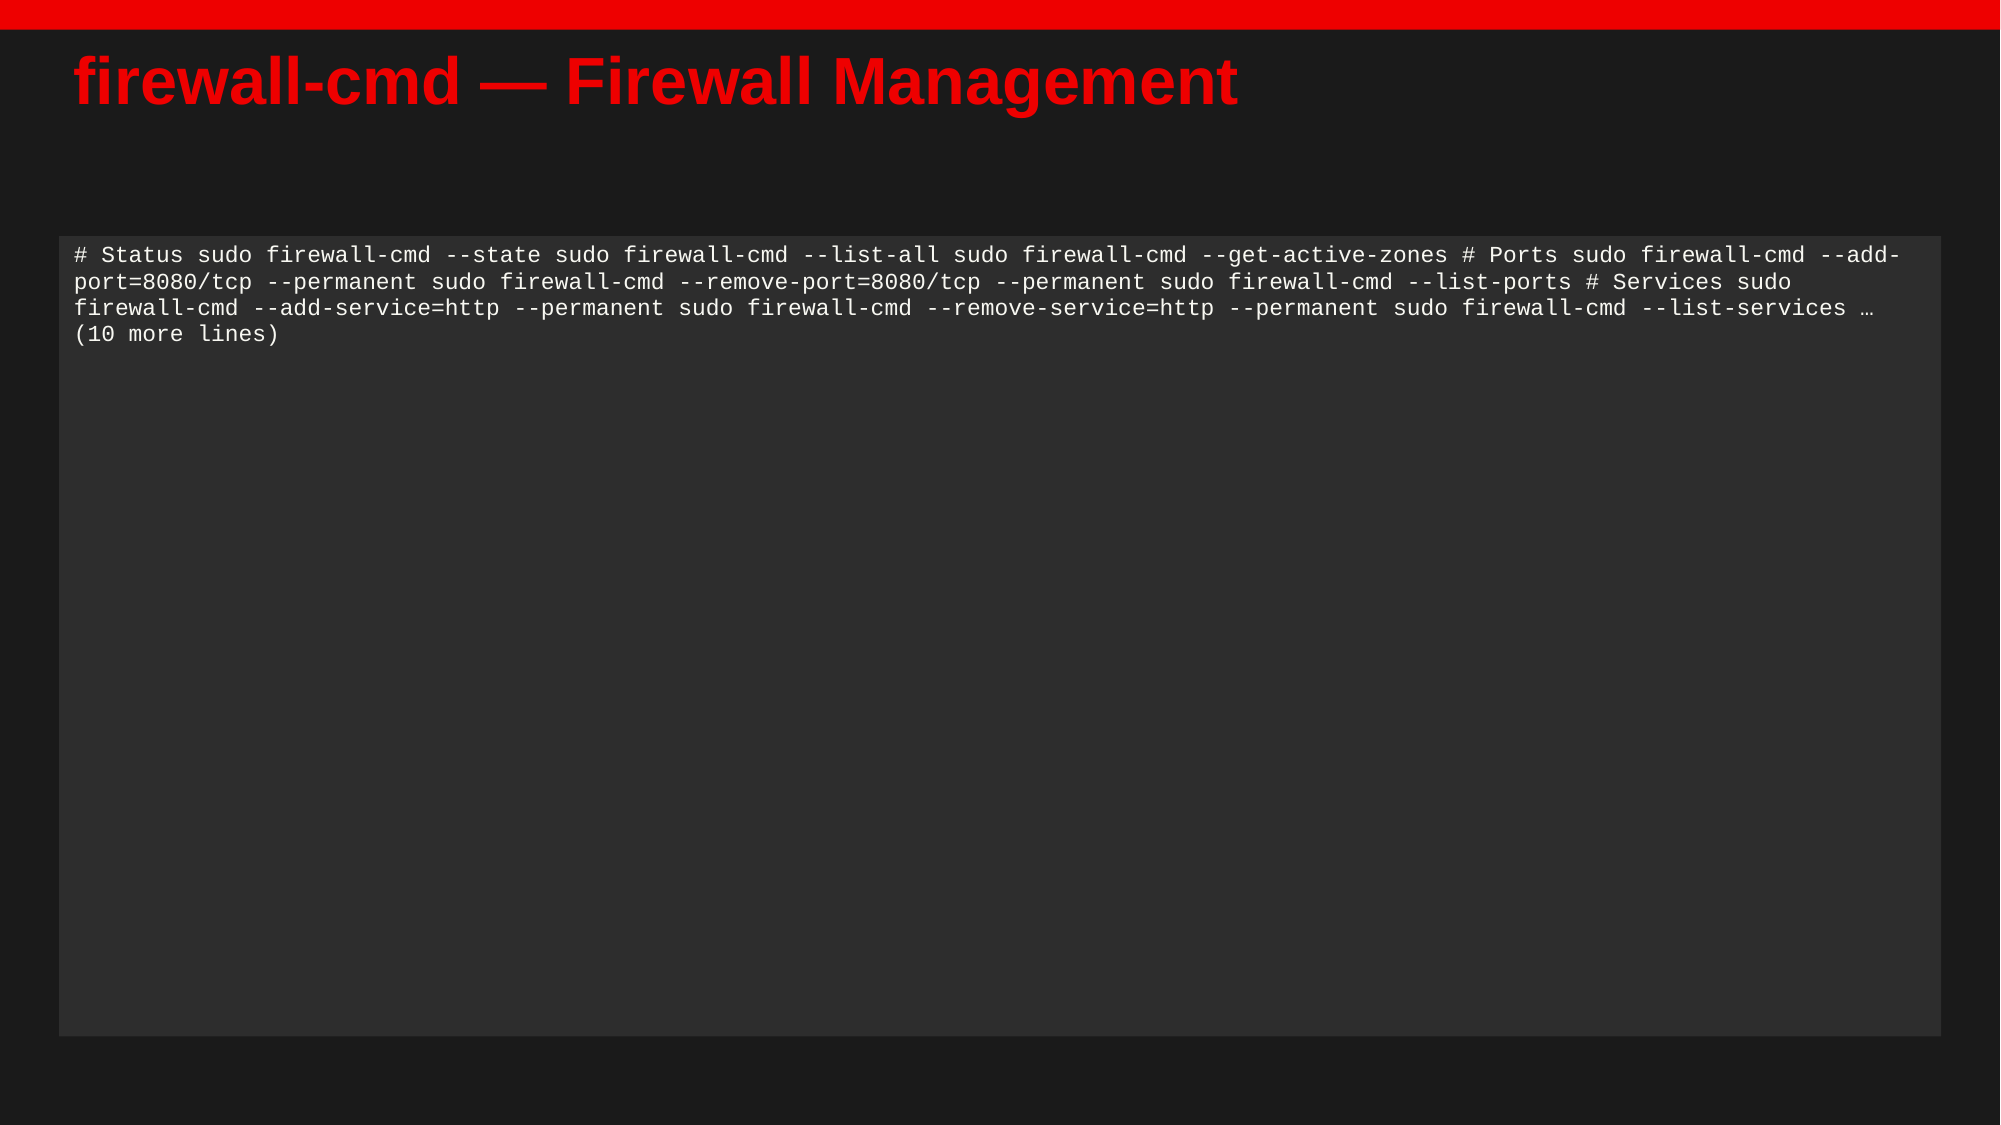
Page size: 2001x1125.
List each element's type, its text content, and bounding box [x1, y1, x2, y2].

text_box firewall-cmd — Firewall Management [59, 36, 1942, 208]
text_box # Status sudo firewall-cmd --state sudo firewall-cmd --list-all sudo firewall-cmd --get-active-zones # Ports sudo firewall-cmd --add-port=8080/tcp --permanent sudo firewall-cmd --remove-port=8080/tcp --permanent sudo firewall-cmd --list-ports # Services sudo firewall-cmd --add-service=http --permanent sudo firewall-cmd --remove-service=http --permanent sudo firewall-cmd --list-services … (10 more lines) [59, 236, 1942, 1037]
text_box [0, 0, 2001, 30]
